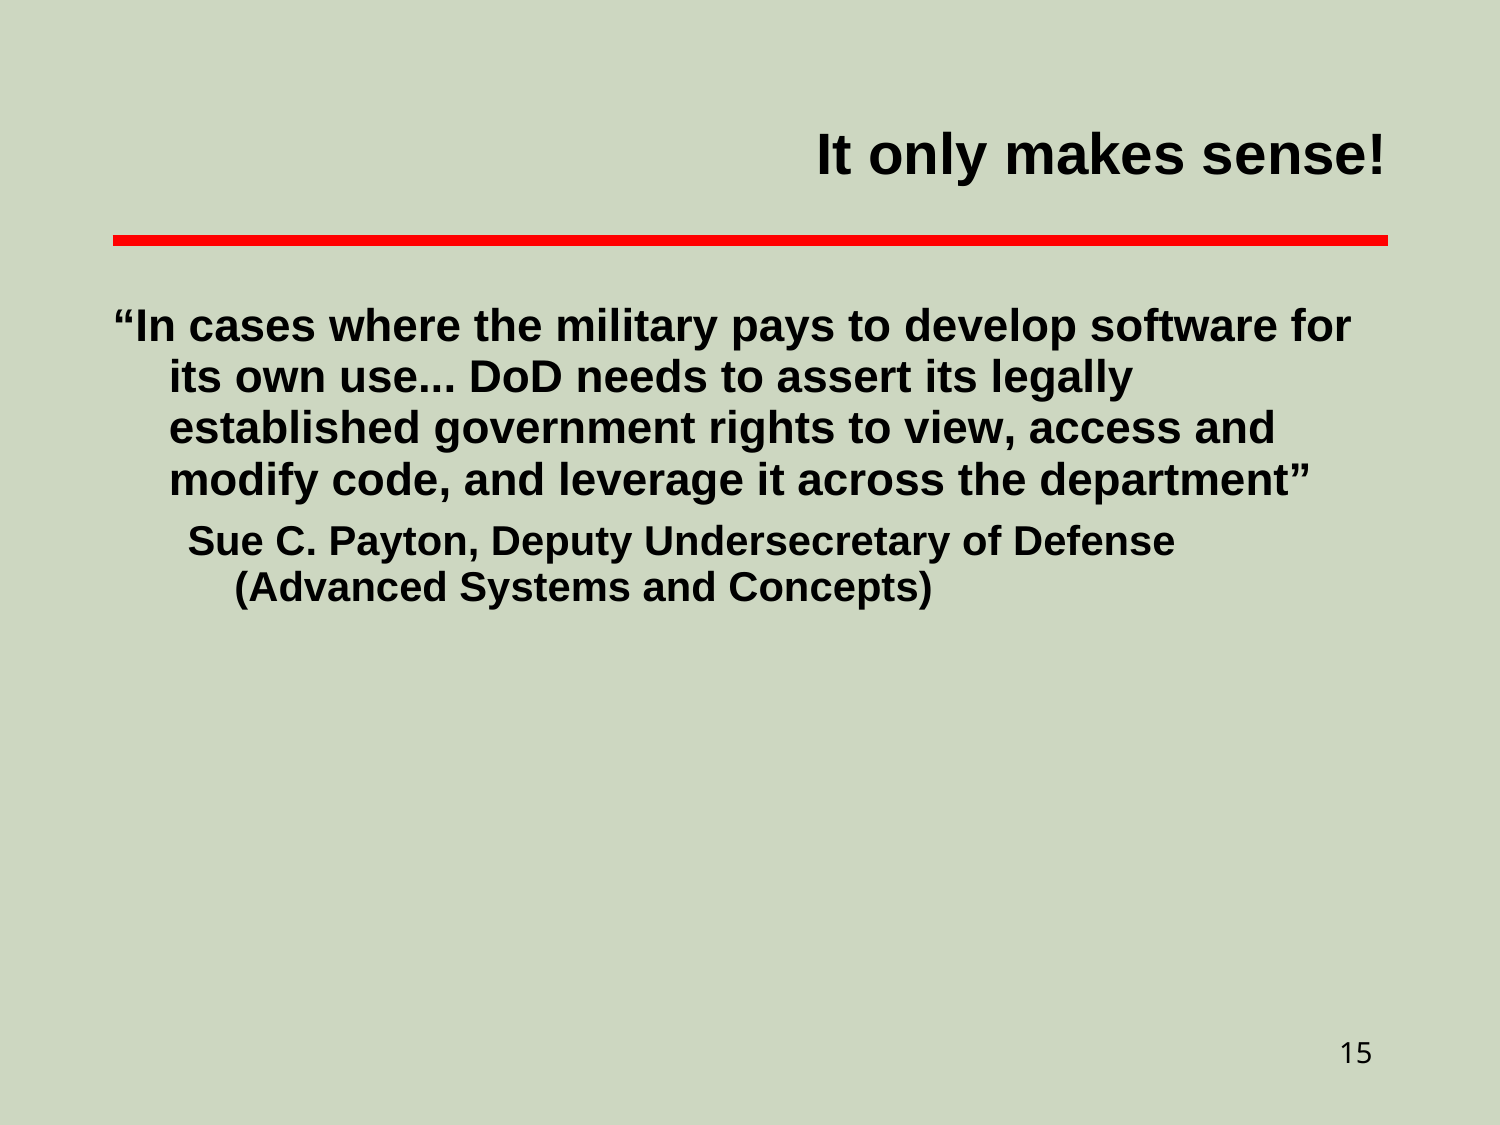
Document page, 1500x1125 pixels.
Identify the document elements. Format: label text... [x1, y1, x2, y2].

title It only makes sense! [337, 85, 1388, 224]
list “In cases where the military pays to develop software for its own use... DoD needs to assert its legally established government rights to view, access and modify code, and leverage it across the department” Sue C. Payton, Deputy Undersecretary of Defense (Advanced Systems and Concepts) [112, 299, 1388, 1098]
